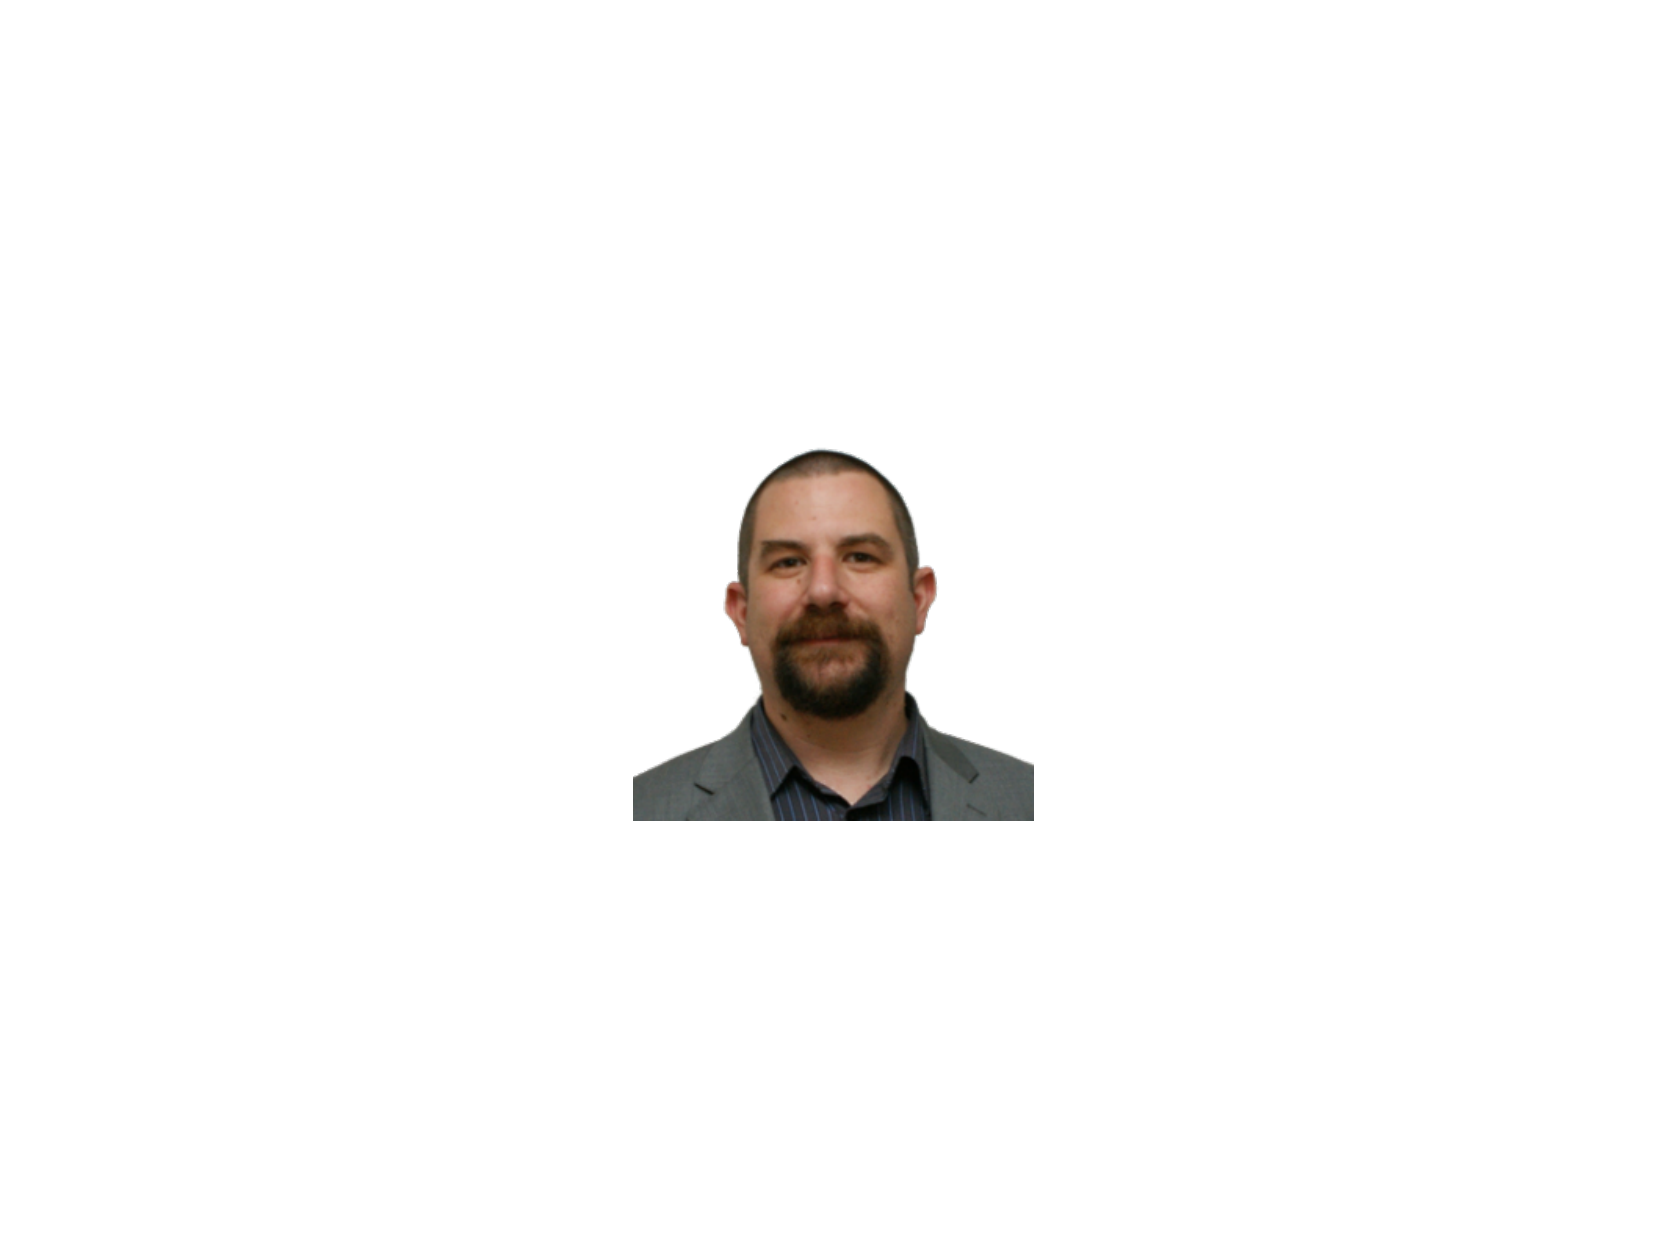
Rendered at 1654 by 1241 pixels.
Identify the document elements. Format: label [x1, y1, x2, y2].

picture [633, 428, 1034, 822]
